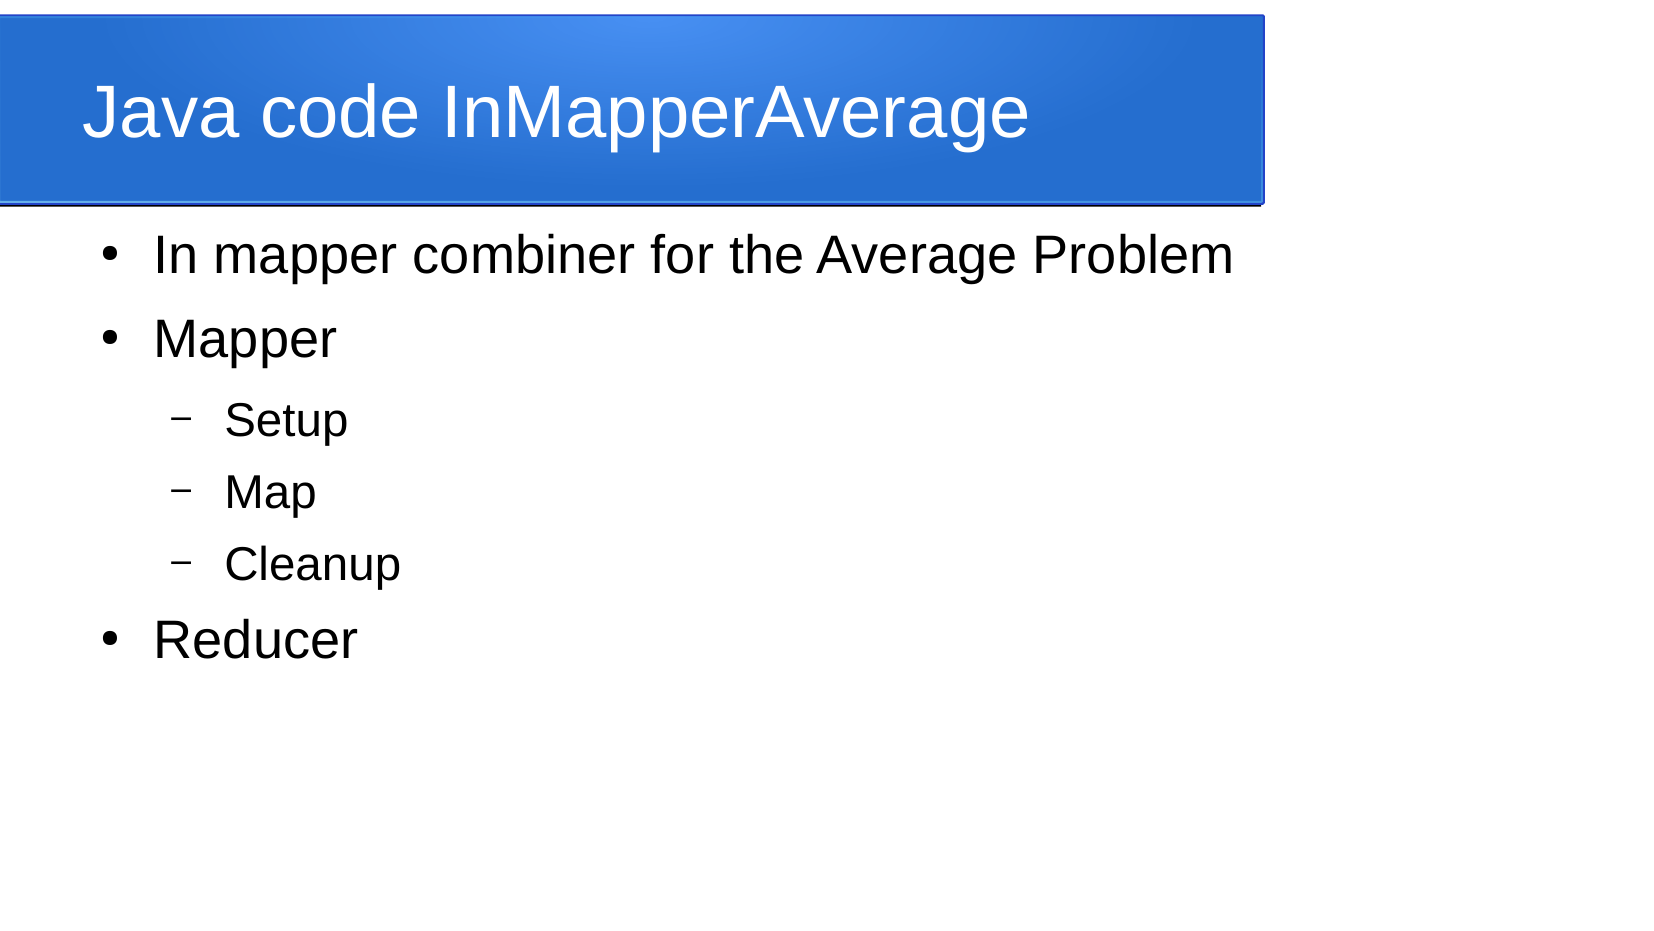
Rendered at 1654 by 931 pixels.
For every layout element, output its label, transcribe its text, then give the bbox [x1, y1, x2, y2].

title Java code InMapperAverage [82, 35, 1235, 189]
list In mapper combiner for the Average Problem Mapper Setup Map Cleanup Reducer [82, 224, 1571, 764]
